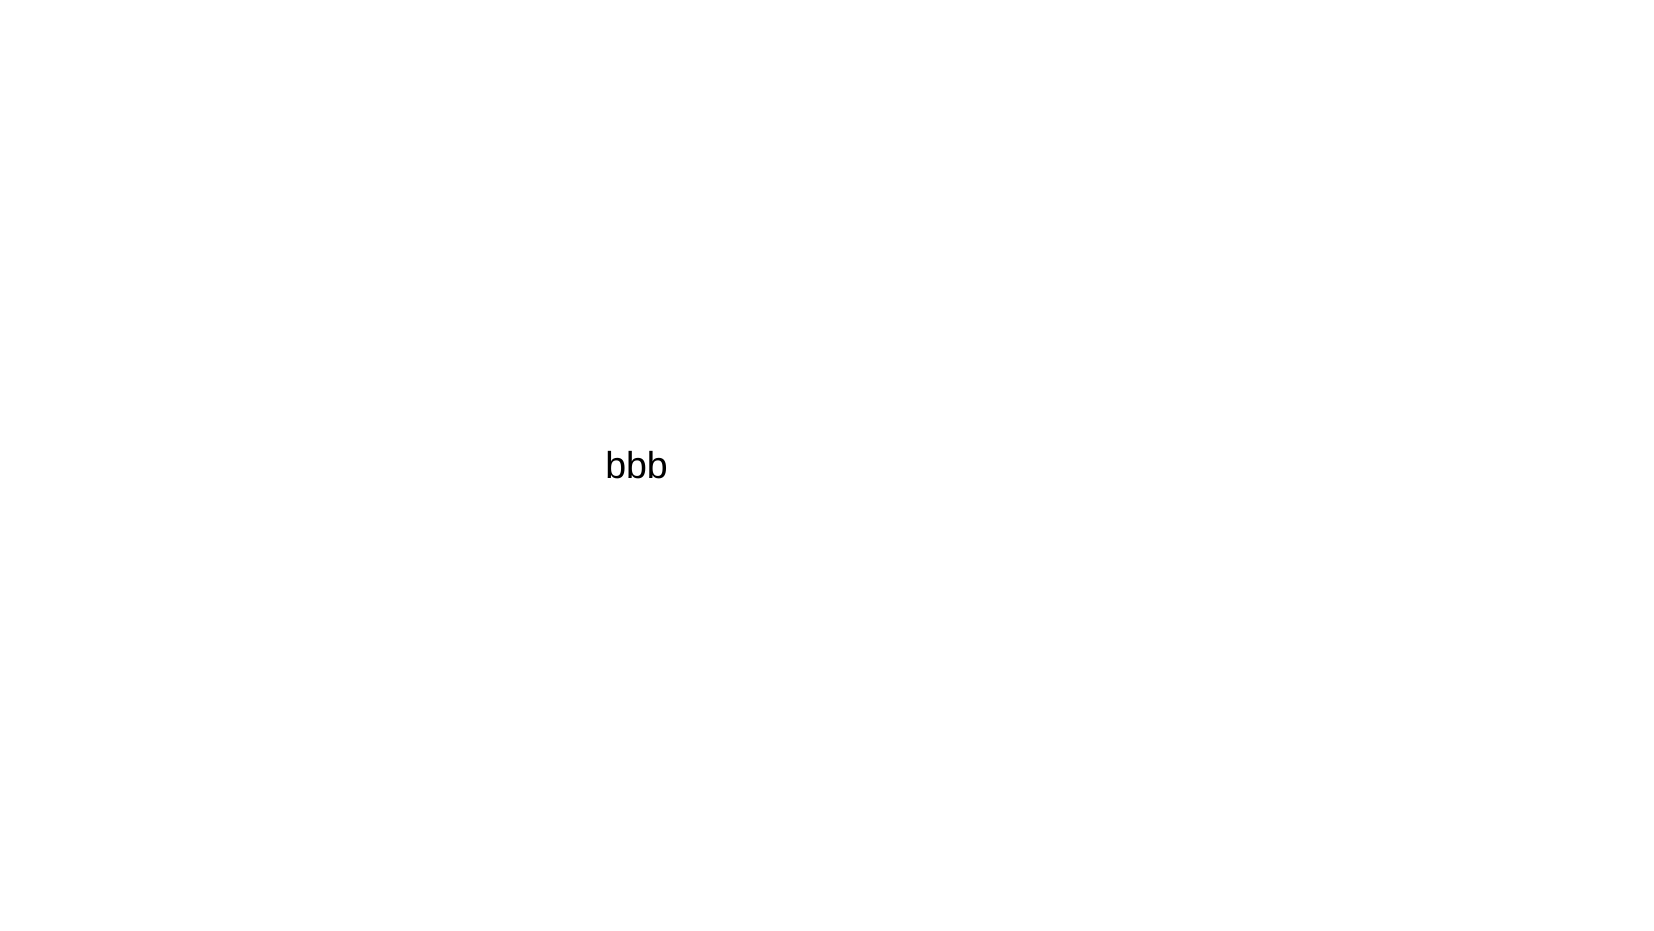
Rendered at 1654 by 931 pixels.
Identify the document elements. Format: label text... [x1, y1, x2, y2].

text_box bbb [590, 436, 1063, 494]
